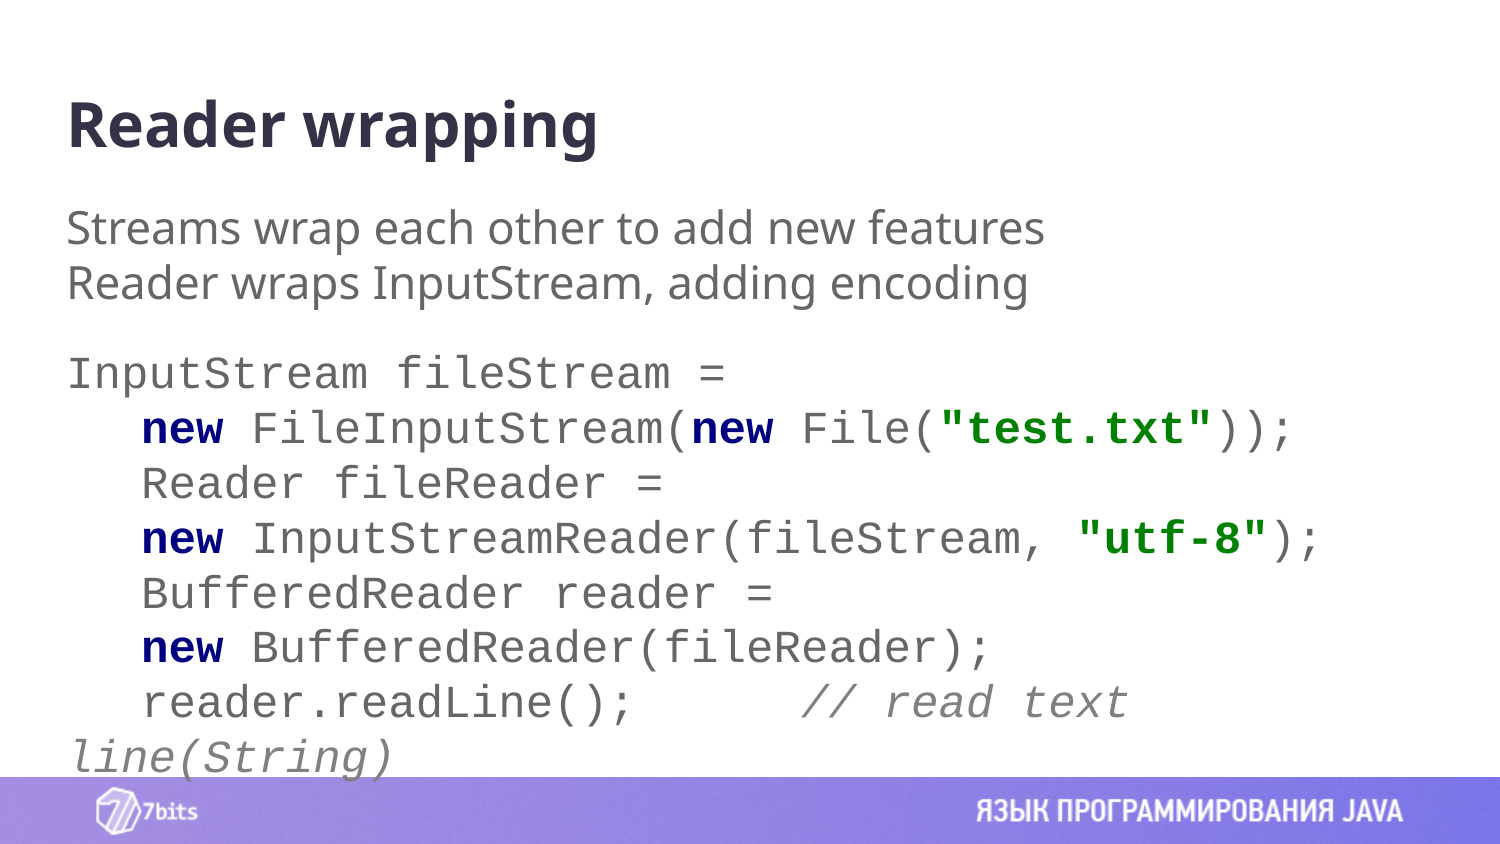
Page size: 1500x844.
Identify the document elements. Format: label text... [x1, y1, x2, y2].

picture [0, 777, 1500, 844]
list Streams wrap each other to add new features Reader wraps InputStream, adding encoding InputStream fileStream = new FileInputStream(new File("test.txt")); Reader fileReader = new InputStreamReader(fileStream, "utf-8"); BufferedReader reader = new BufferedReader(fileReader); reader.readLine(); // read text line(String) [51, 184, 1449, 745]
title Reader wrapping [51, 69, 1449, 164]
